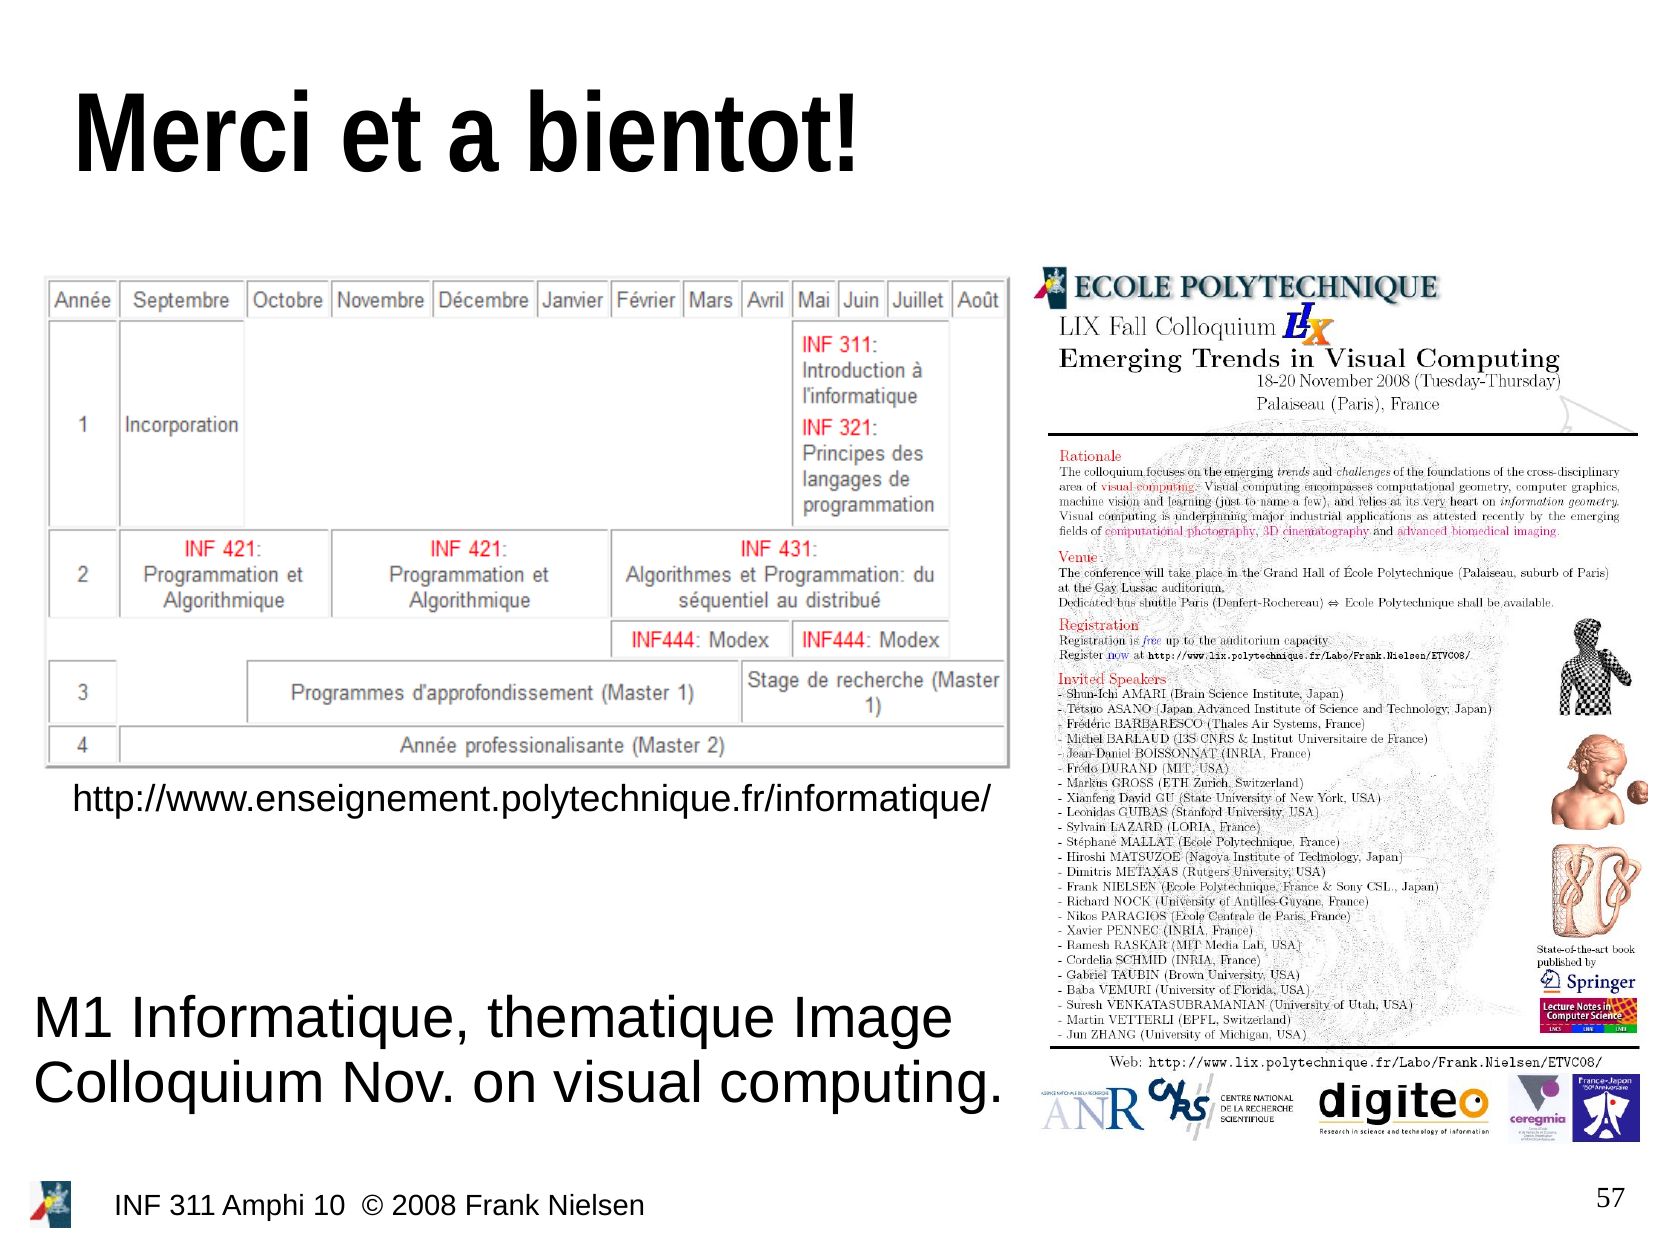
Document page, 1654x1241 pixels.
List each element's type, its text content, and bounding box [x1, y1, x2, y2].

picture [41, 271, 1021, 780]
text_box Merci et a bientot! [59, 59, 878, 203]
picture [1027, 259, 1648, 1146]
text_box http://www.enseignement.polytechnique.fr/informatique/ [57, 780, 1004, 827]
text_box M1 Informatique, thematique Image Colloquium Nov. on visual computing. [2, 976, 1027, 1122]
picture [29, 1181, 71, 1228]
